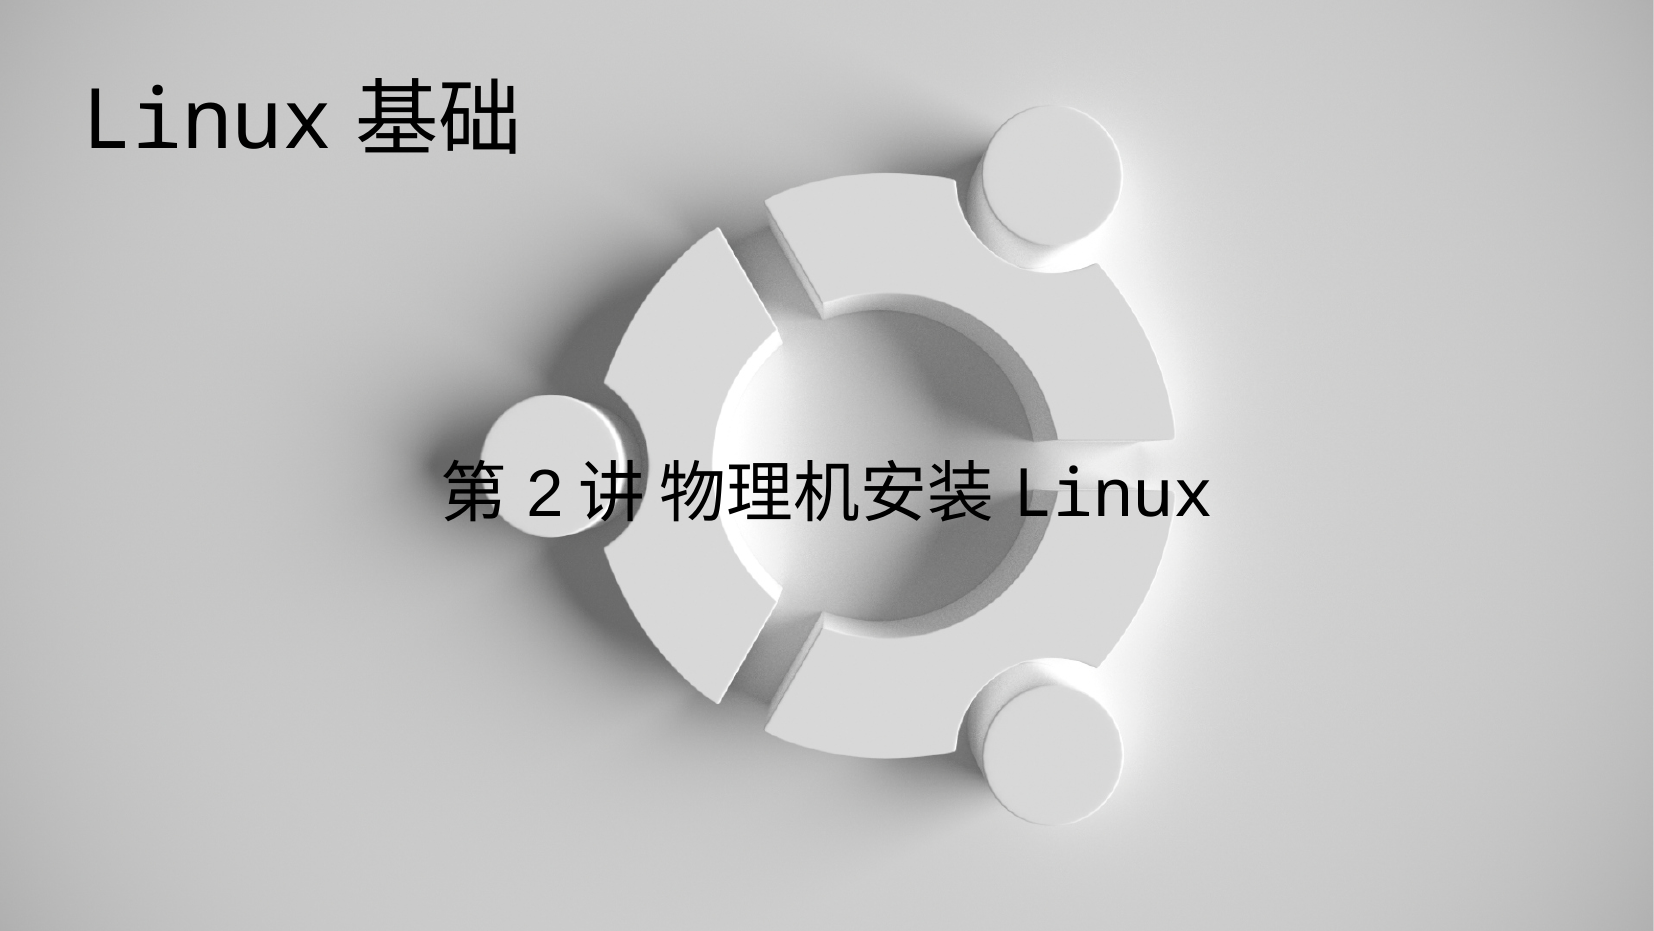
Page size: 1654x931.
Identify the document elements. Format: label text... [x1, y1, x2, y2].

picture [0, 0, 1654, 931]
title Linux基础 [82, 37, 1571, 189]
subtitle 第2讲 物理机安装Linux [82, 217, 1571, 758]
